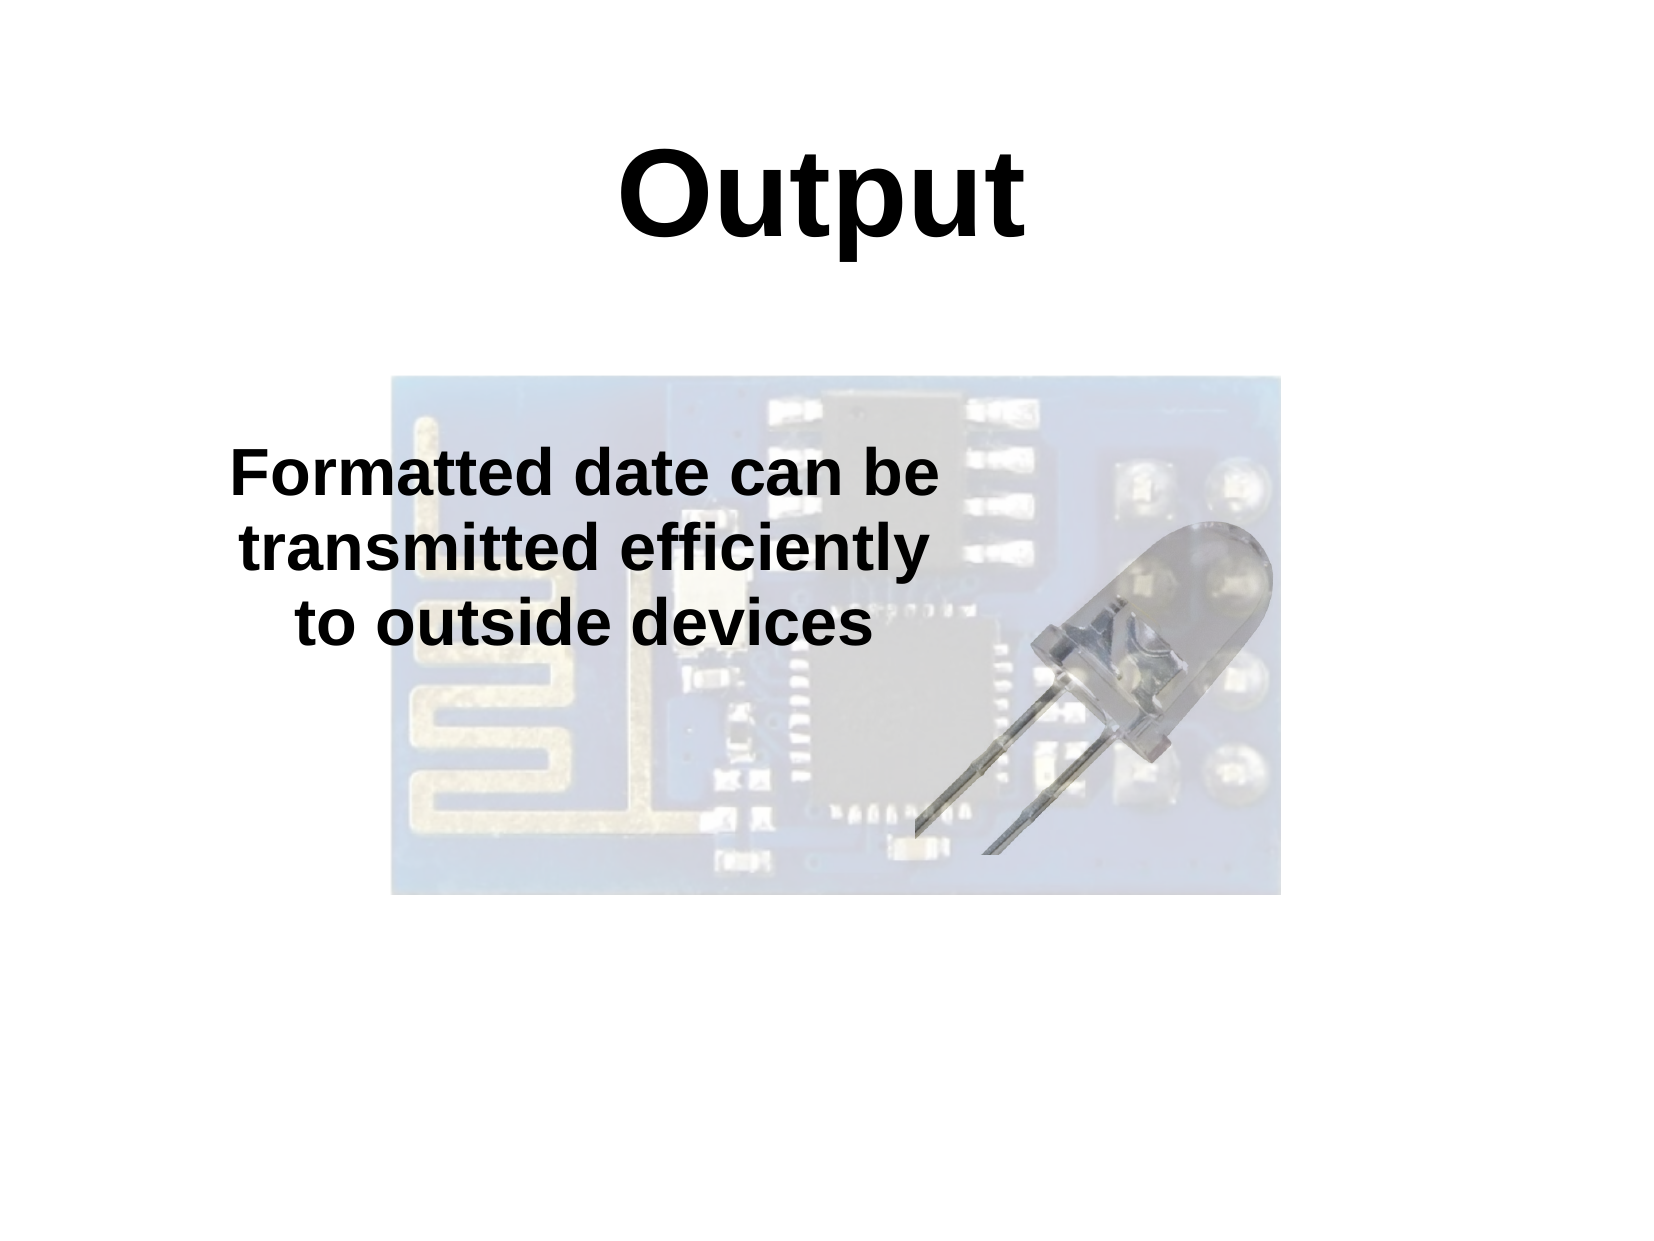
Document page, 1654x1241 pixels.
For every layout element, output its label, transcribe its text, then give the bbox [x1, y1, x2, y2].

title Output [89, 90, 1579, 298]
picture [390, 374, 1282, 895]
text_box Formatted date can be transmitted efficiently to outside devices [210, 435, 961, 660]
